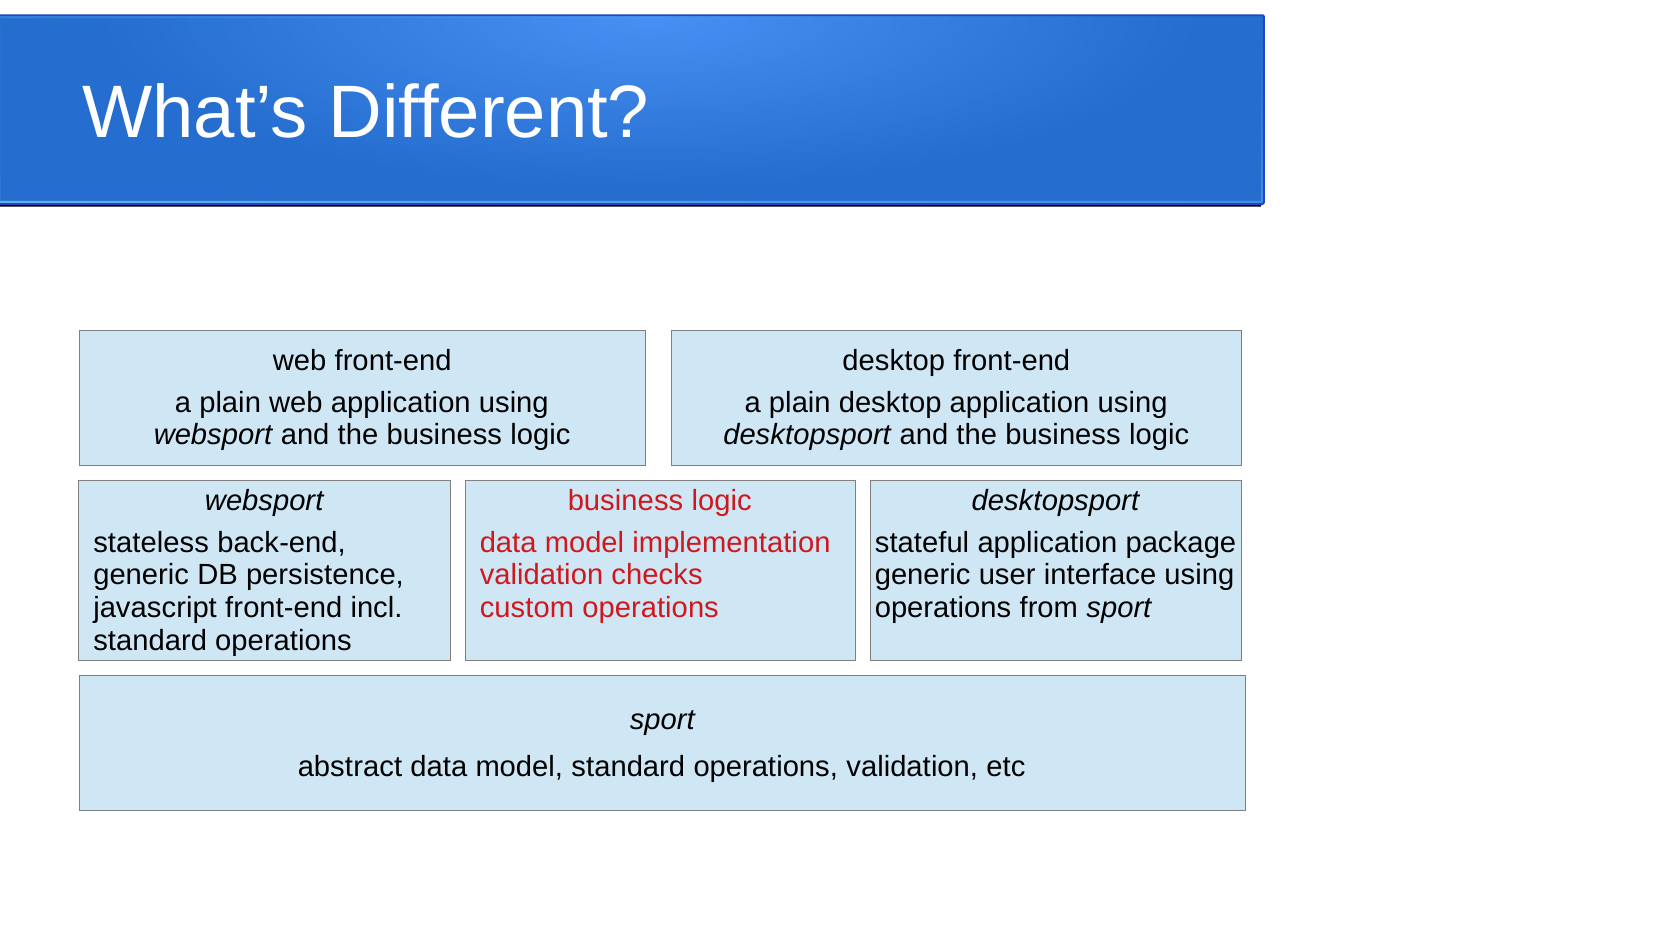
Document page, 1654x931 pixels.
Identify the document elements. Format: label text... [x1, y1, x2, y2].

title What’s Different? [82, 35, 1235, 189]
text_box desktopsport stateful application package generic user interface using operations from sport [870, 480, 1242, 661]
text_box web front-end a plain web application using websport and the business logic [79, 330, 646, 466]
text_box business logic data model implementation validation checks custom operations [465, 480, 856, 661]
text_box desktop front-end a plain desktop application using desktopsport and the business logic [671, 330, 1242, 466]
text_box sport abstract data model, standard operations, validation, etc [79, 675, 1246, 811]
text_box websport stateless back-end, generic DB persistence, javascript front-end incl. standard operations [78, 480, 451, 661]
